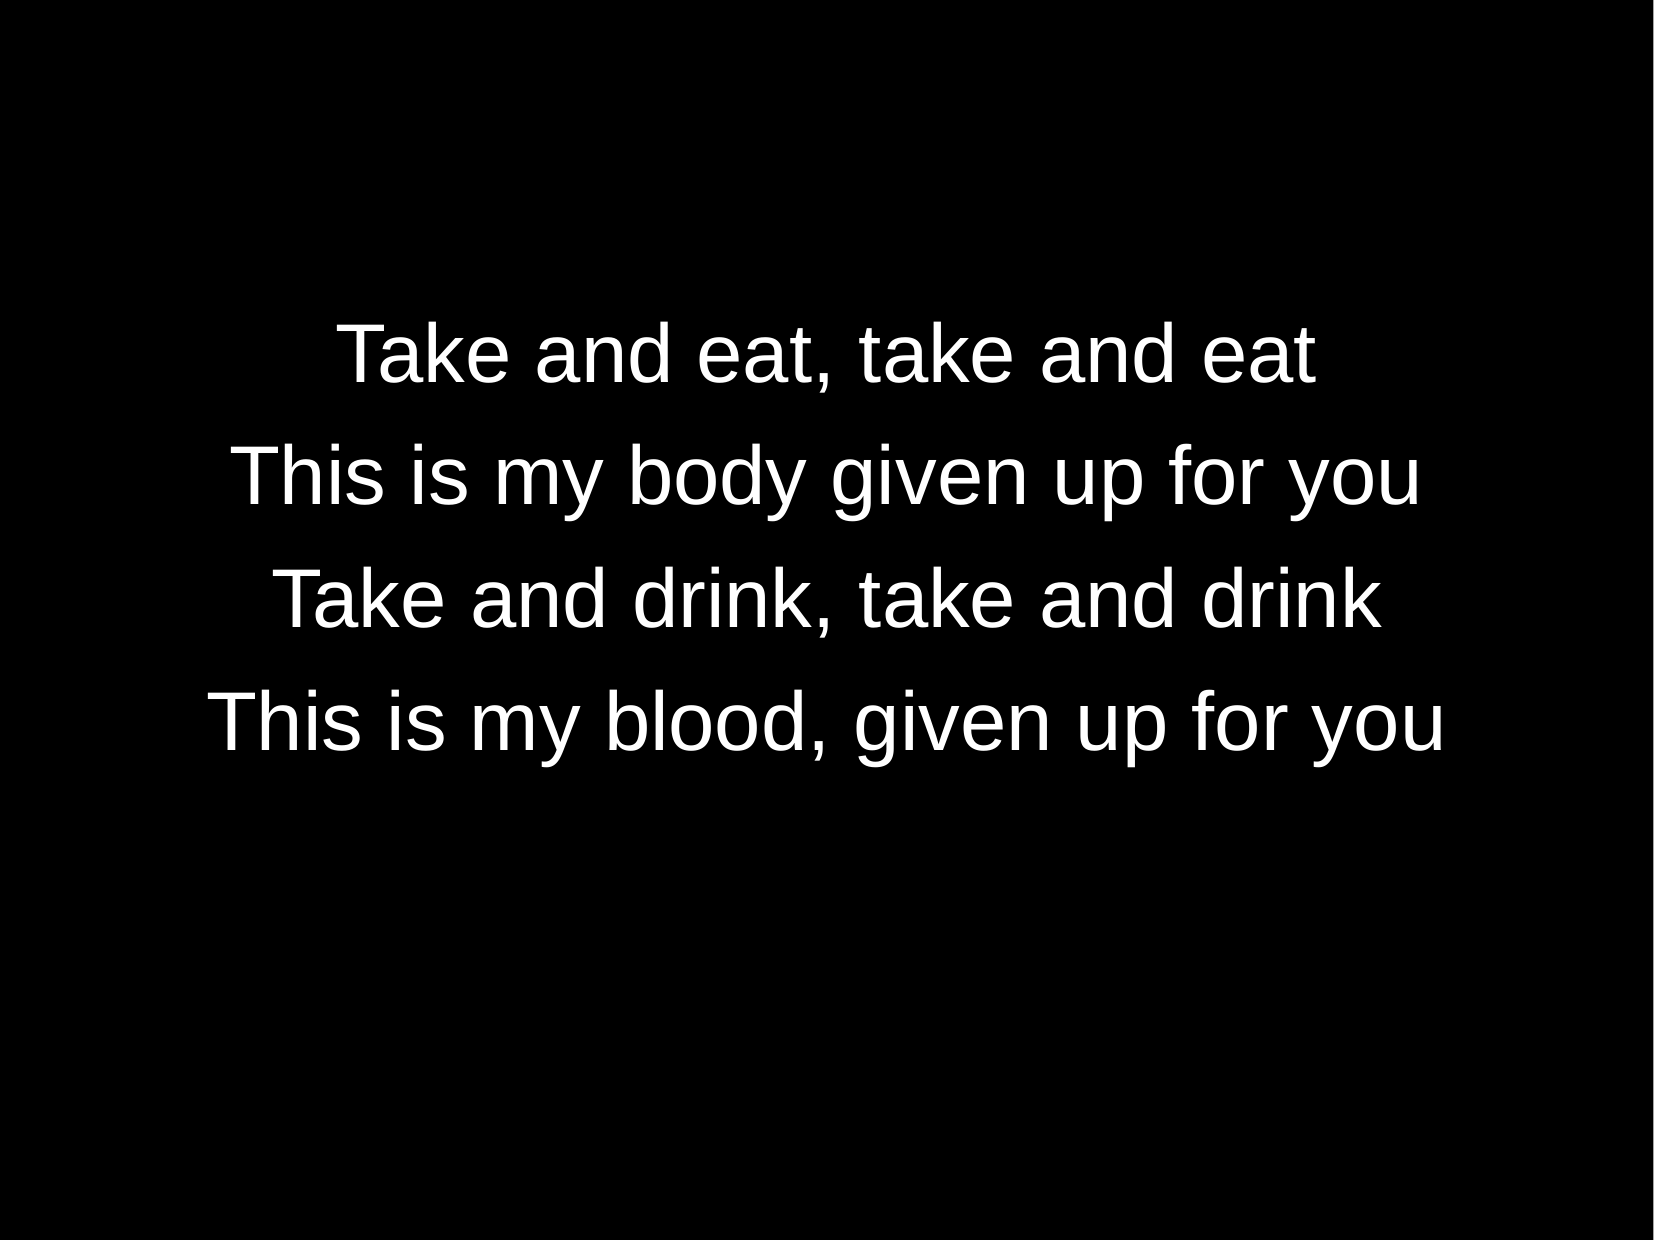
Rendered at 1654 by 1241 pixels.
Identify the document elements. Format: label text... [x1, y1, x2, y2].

list Take and eat, take and eat This is my body given up for you Take and drink, take and drink This is my blood, given up for you [0, 307, 1654, 1027]
